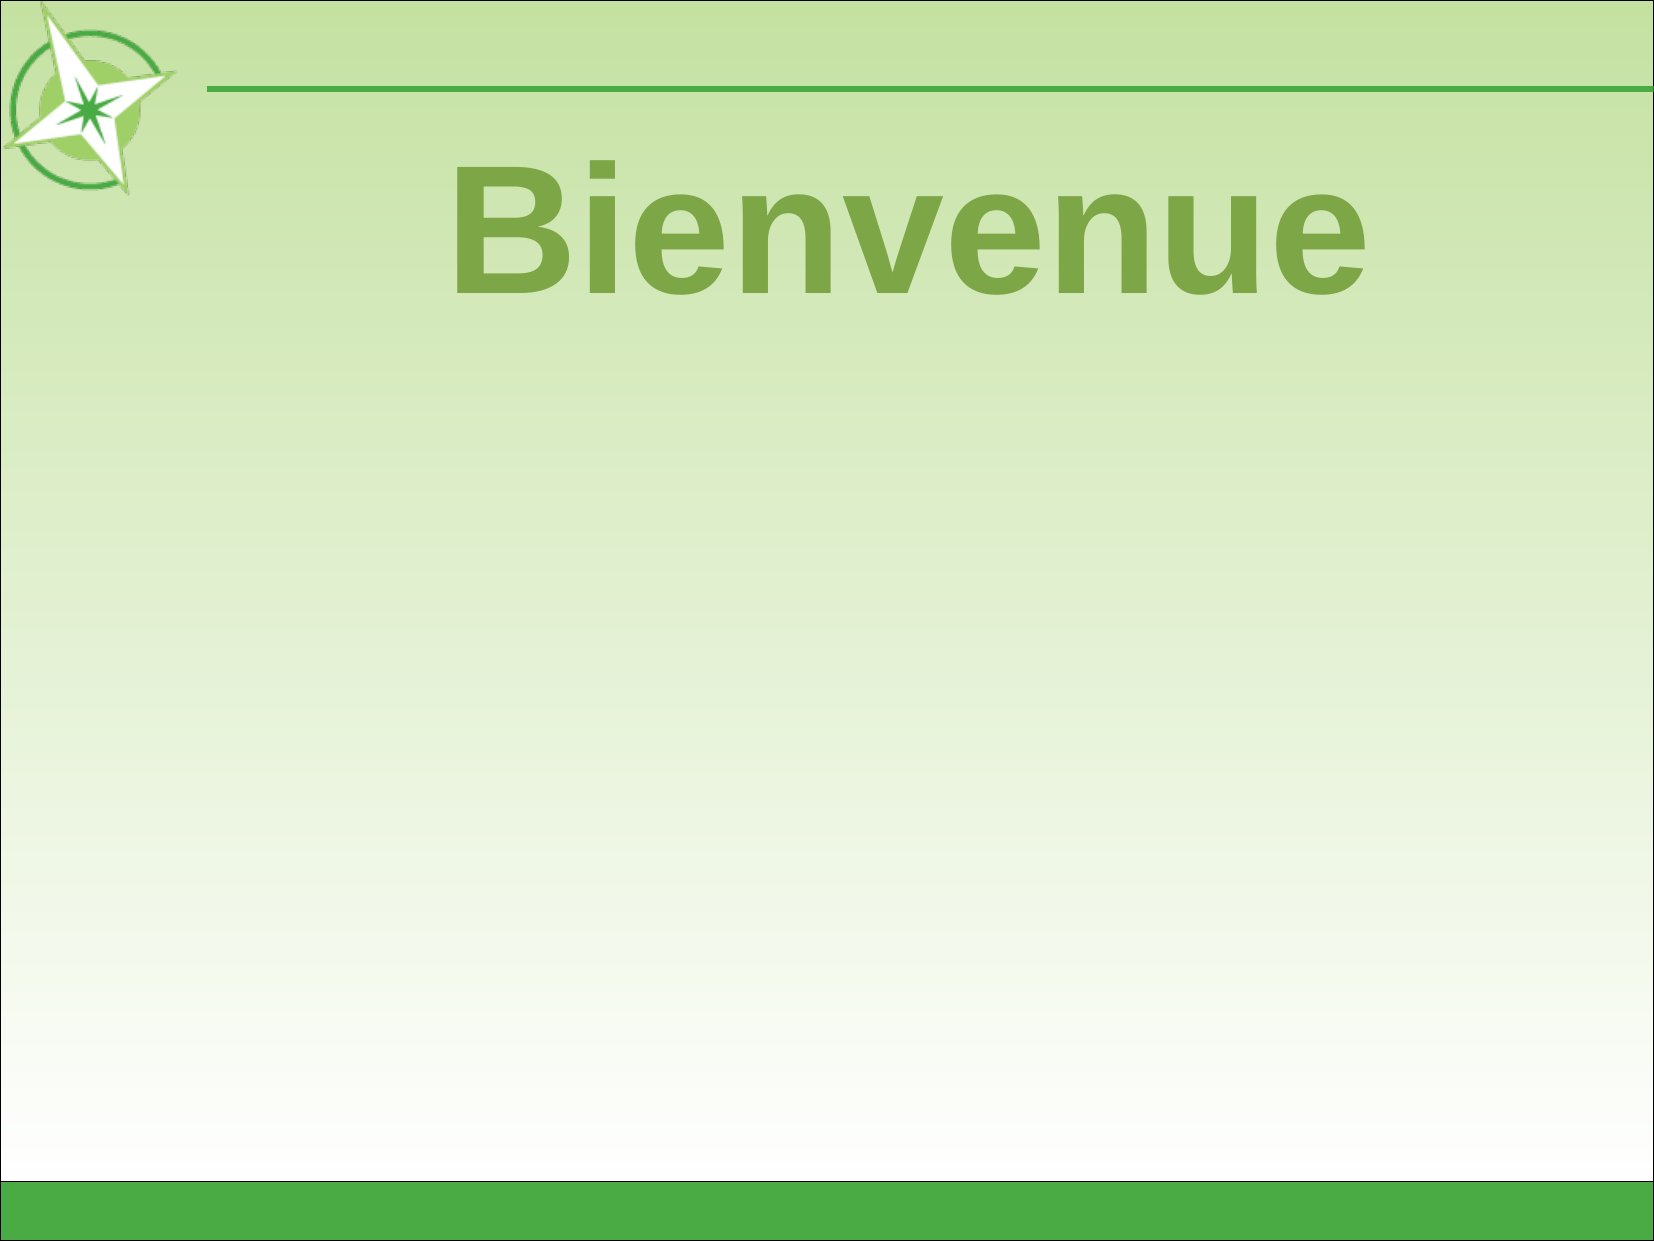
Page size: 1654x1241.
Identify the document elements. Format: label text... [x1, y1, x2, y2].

subtitle Bienvenue [165, 2, 1654, 1109]
picture [2, 0, 178, 197]
